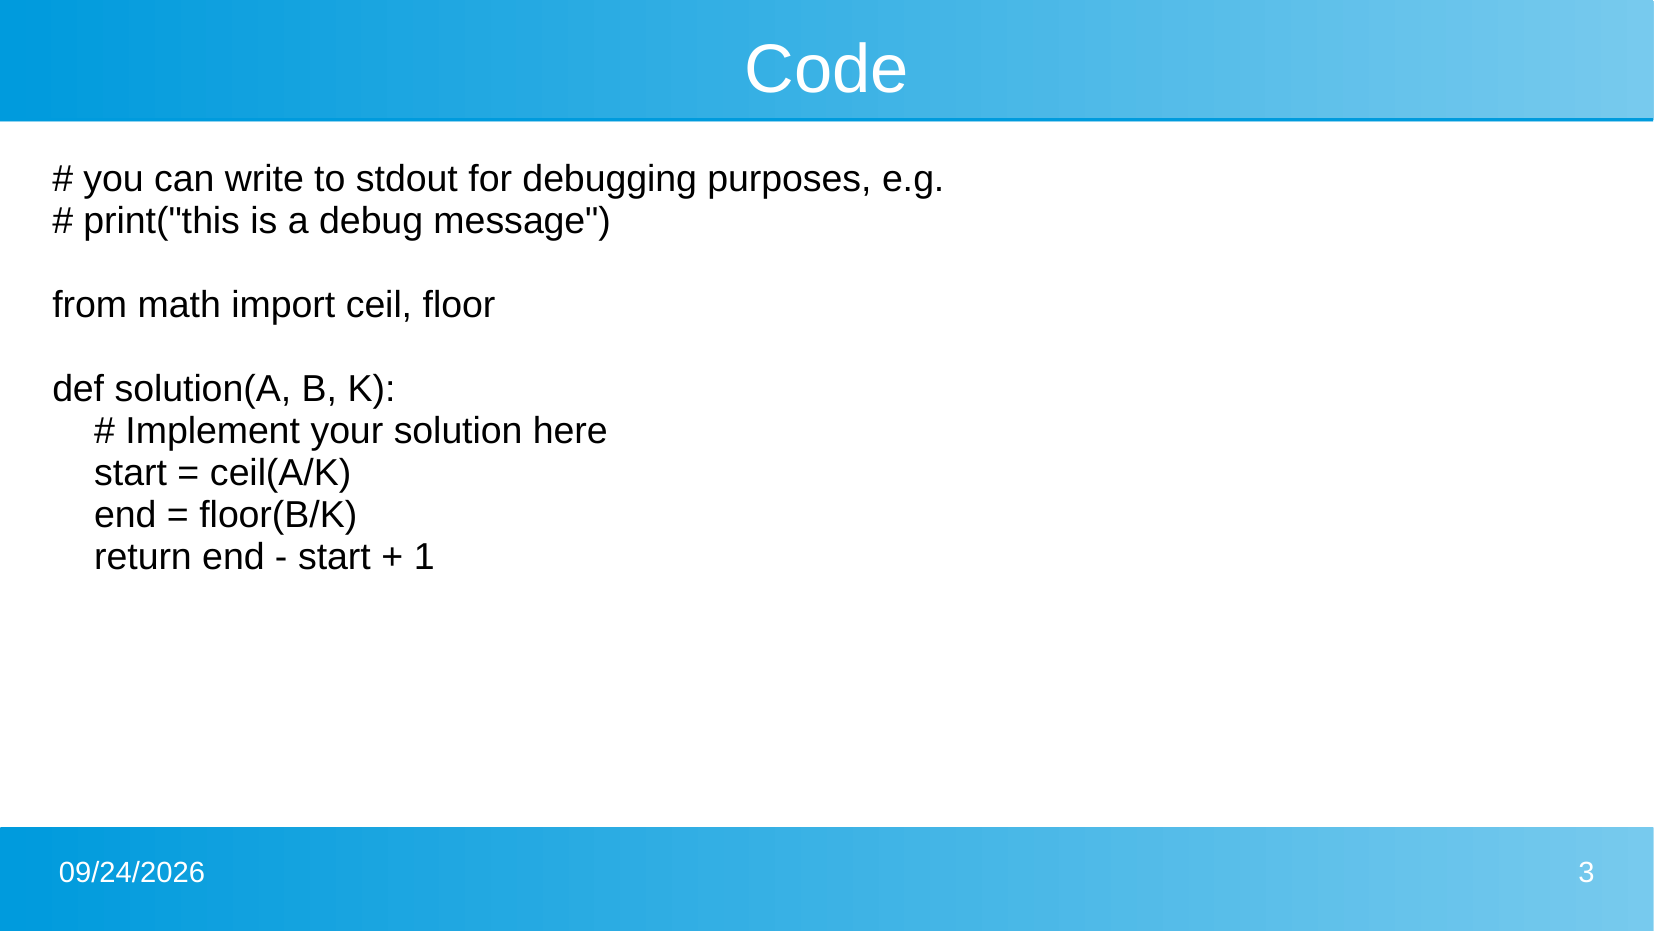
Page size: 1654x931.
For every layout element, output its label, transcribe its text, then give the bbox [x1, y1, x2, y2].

title Code [59, 29, 1595, 108]
text_box # you can write to stdout for debugging purposes, e.g. # print("this is a debug message") from math import ceil, floor def solution(A, B, K): # Implement your solution here start = ceil(A/K) end = floor(B/K) return end - start + 1 [37, 150, 1201, 627]
